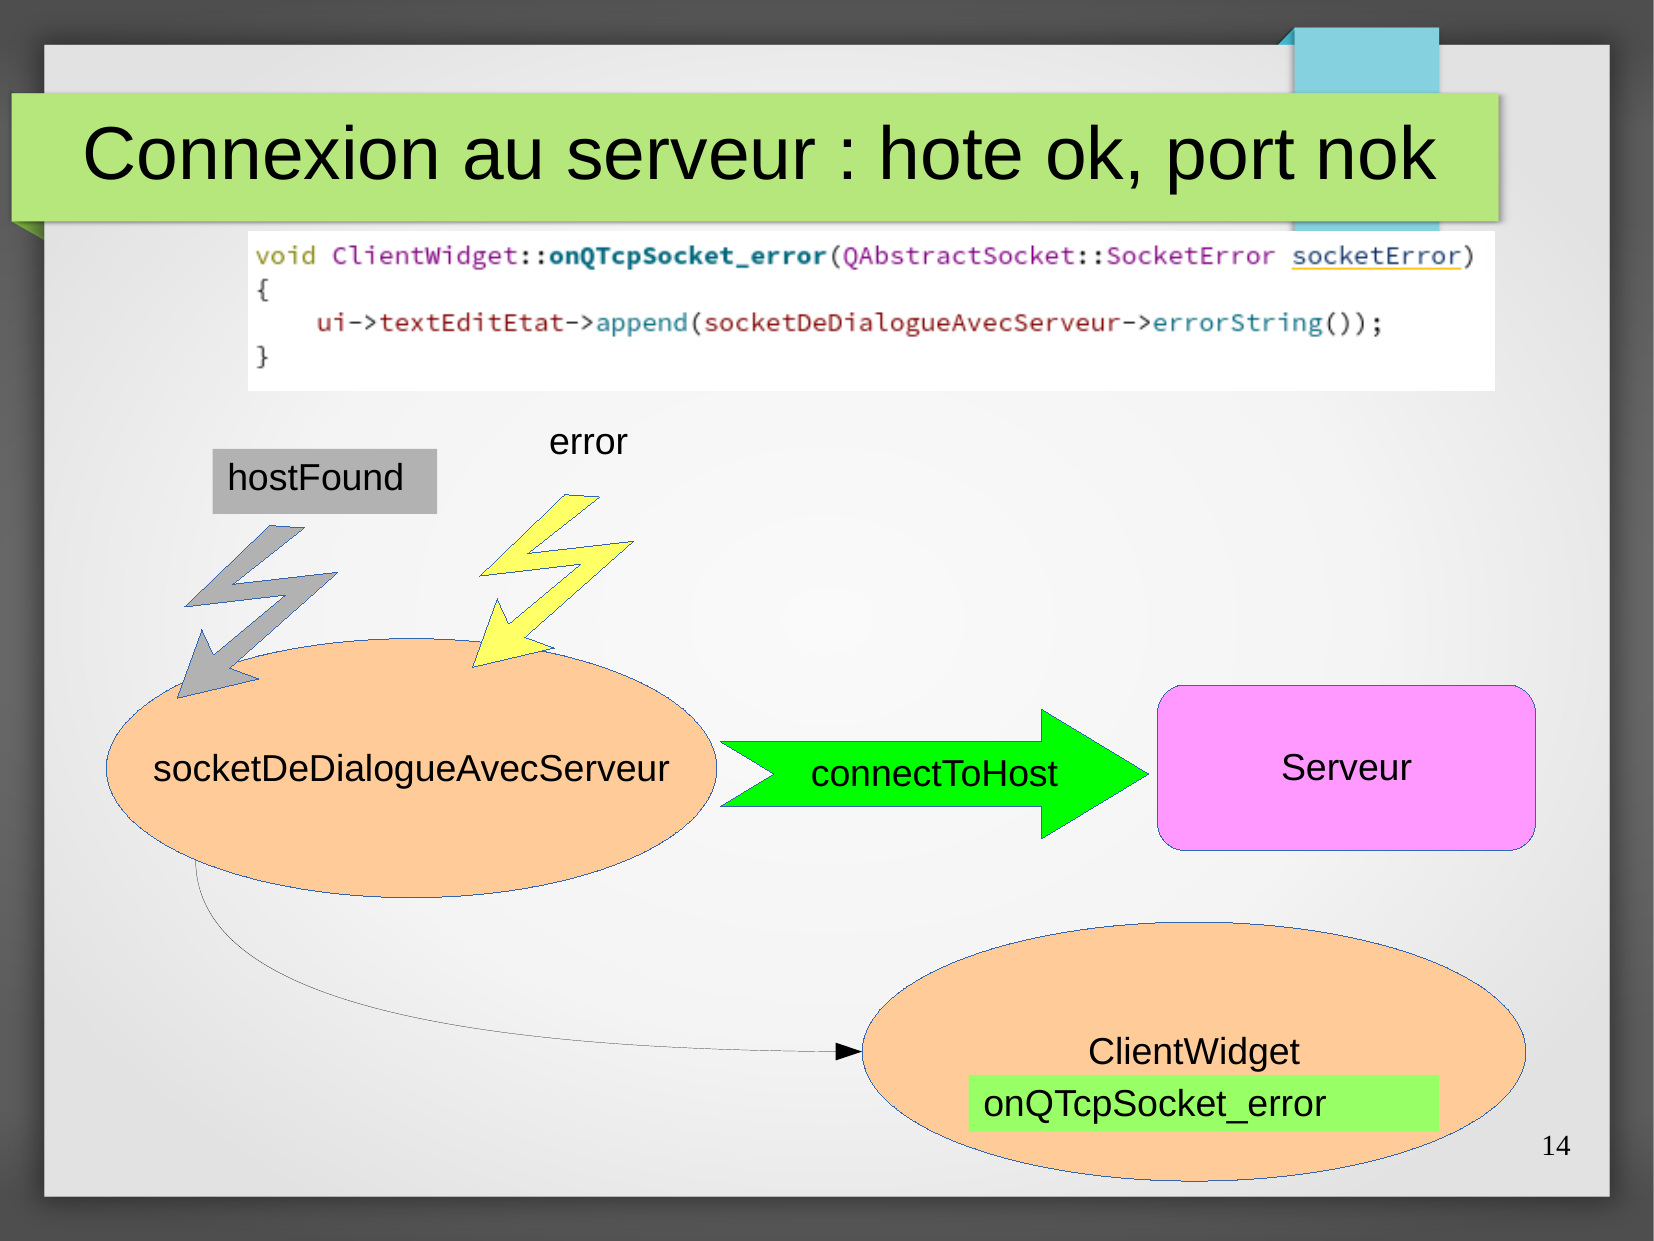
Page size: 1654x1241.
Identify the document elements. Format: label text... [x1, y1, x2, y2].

text_box Serveur [1157, 685, 1536, 851]
text_box connectToHost [720, 709, 1149, 839]
text_box onQTcpSocket_error [968, 1074, 1439, 1132]
picture [0, 0, 1654, 1241]
title Connexion au serveur : hote ok, port nok [82, 94, 1477, 213]
text_box hostFound [212, 448, 438, 514]
text_box [177, 525, 338, 699]
text_box error [534, 413, 739, 479]
text_box ClientWidget [862, 922, 1526, 1182]
text_box socketDeDialogueAvecServeur [106, 638, 717, 898]
text_box [472, 494, 634, 668]
